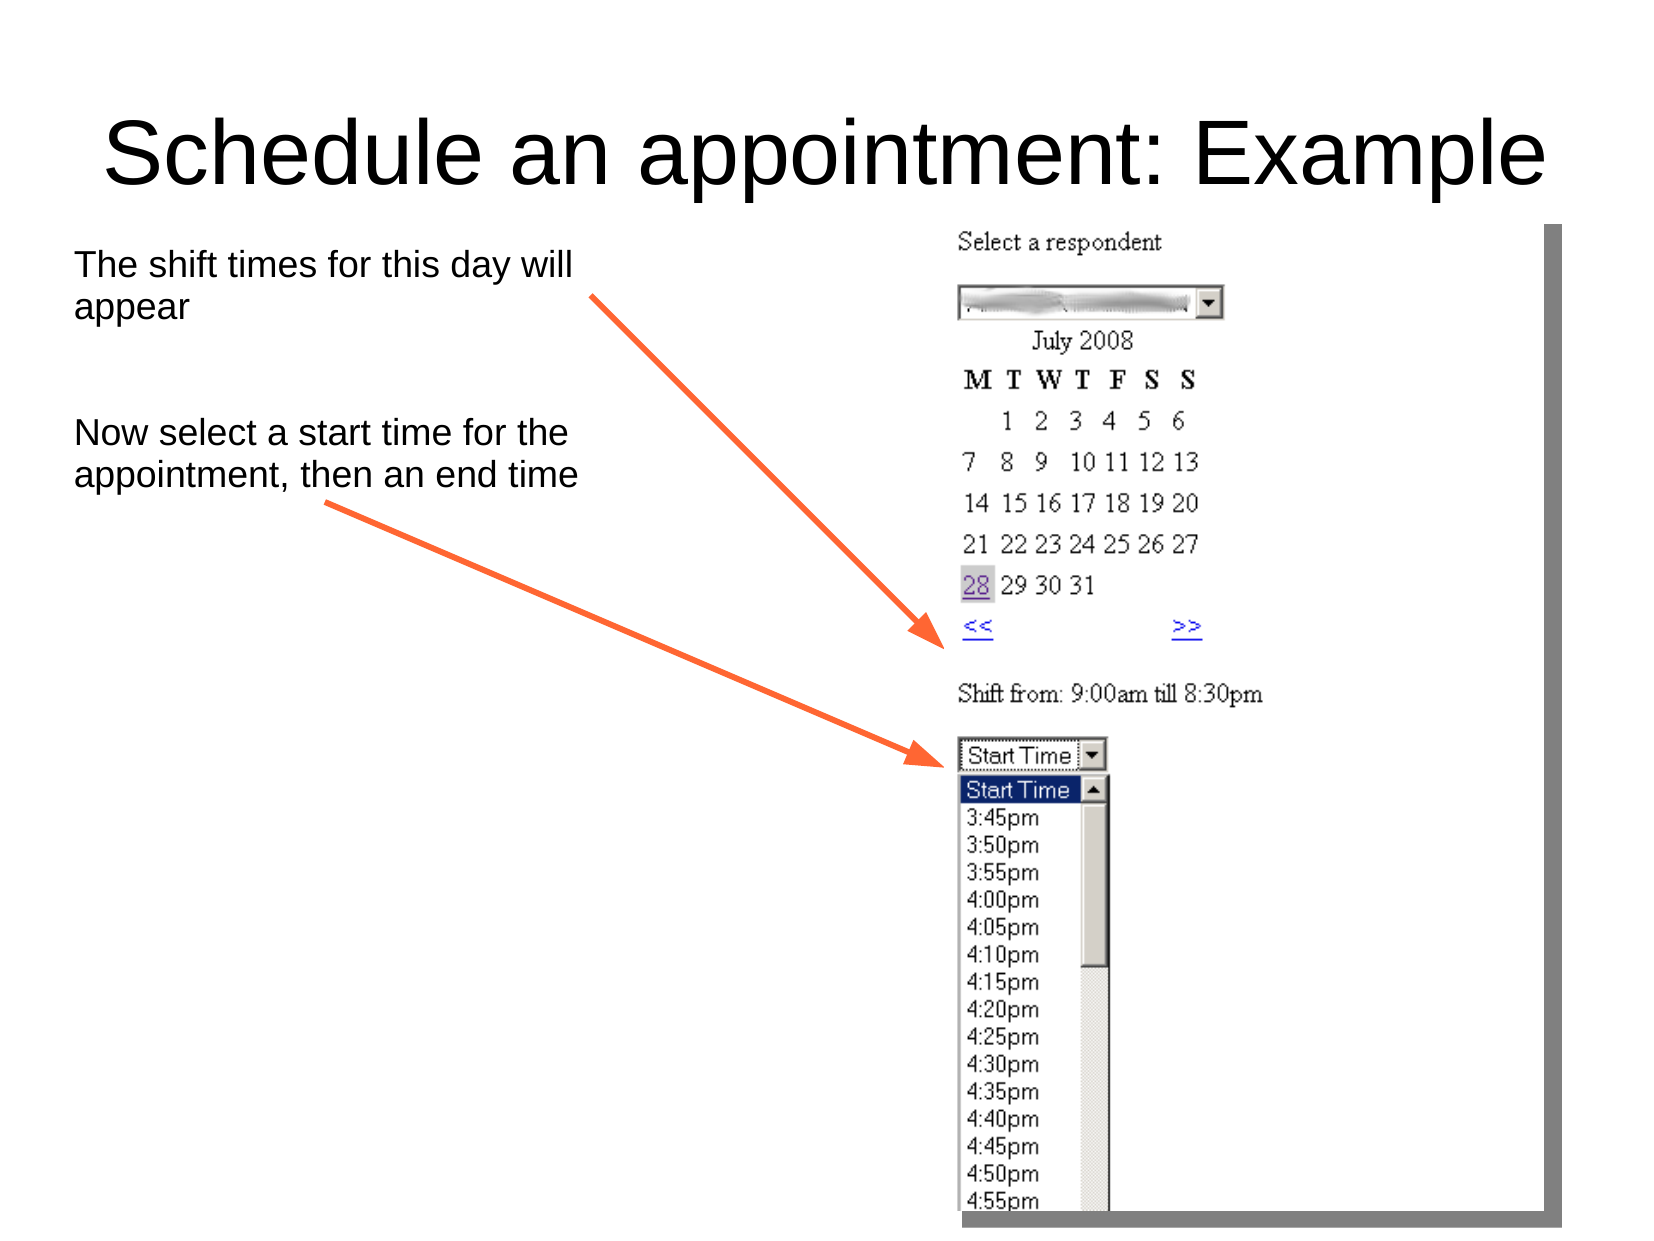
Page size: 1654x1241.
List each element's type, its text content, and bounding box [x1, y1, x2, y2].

text_box The shift times for this day will appear Now select a start time for the appointment, then an end time [59, 236, 680, 532]
picture [944, 206, 1544, 1211]
title Schedule an appointment: Example [82, 56, 1571, 250]
